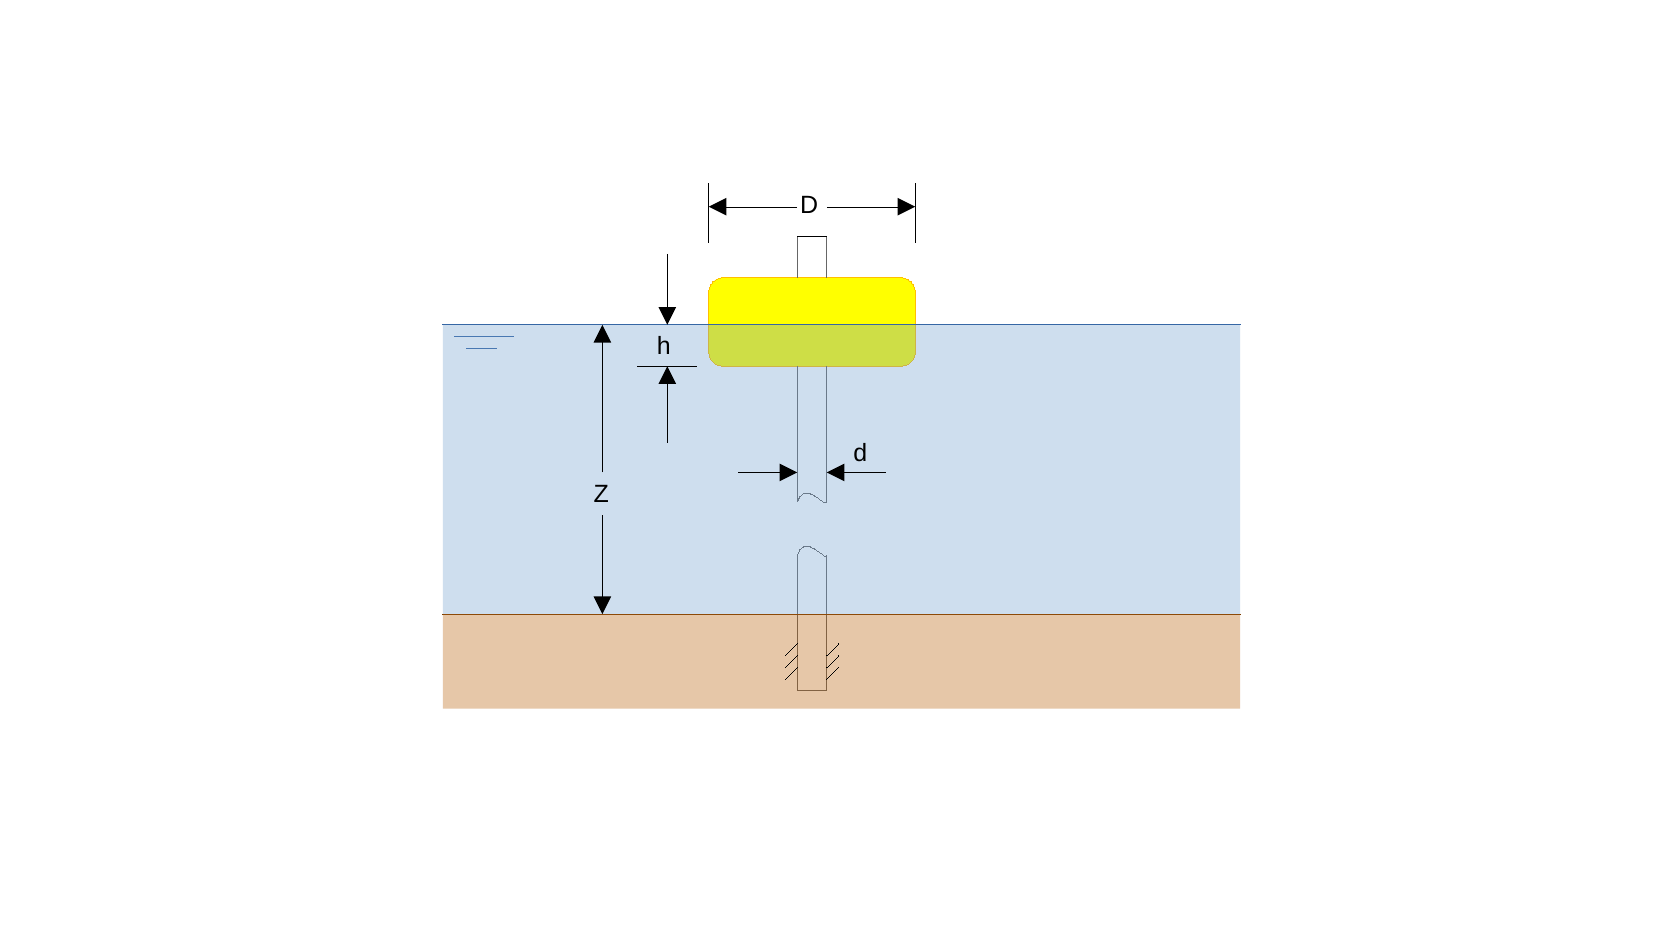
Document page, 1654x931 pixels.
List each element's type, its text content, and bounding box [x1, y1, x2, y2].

text_box h [642, 324, 761, 396]
text_box Z [578, 472, 668, 516]
text_box [442, 277, 1241, 709]
text_box D [785, 183, 904, 254]
text_box d [838, 431, 957, 502]
